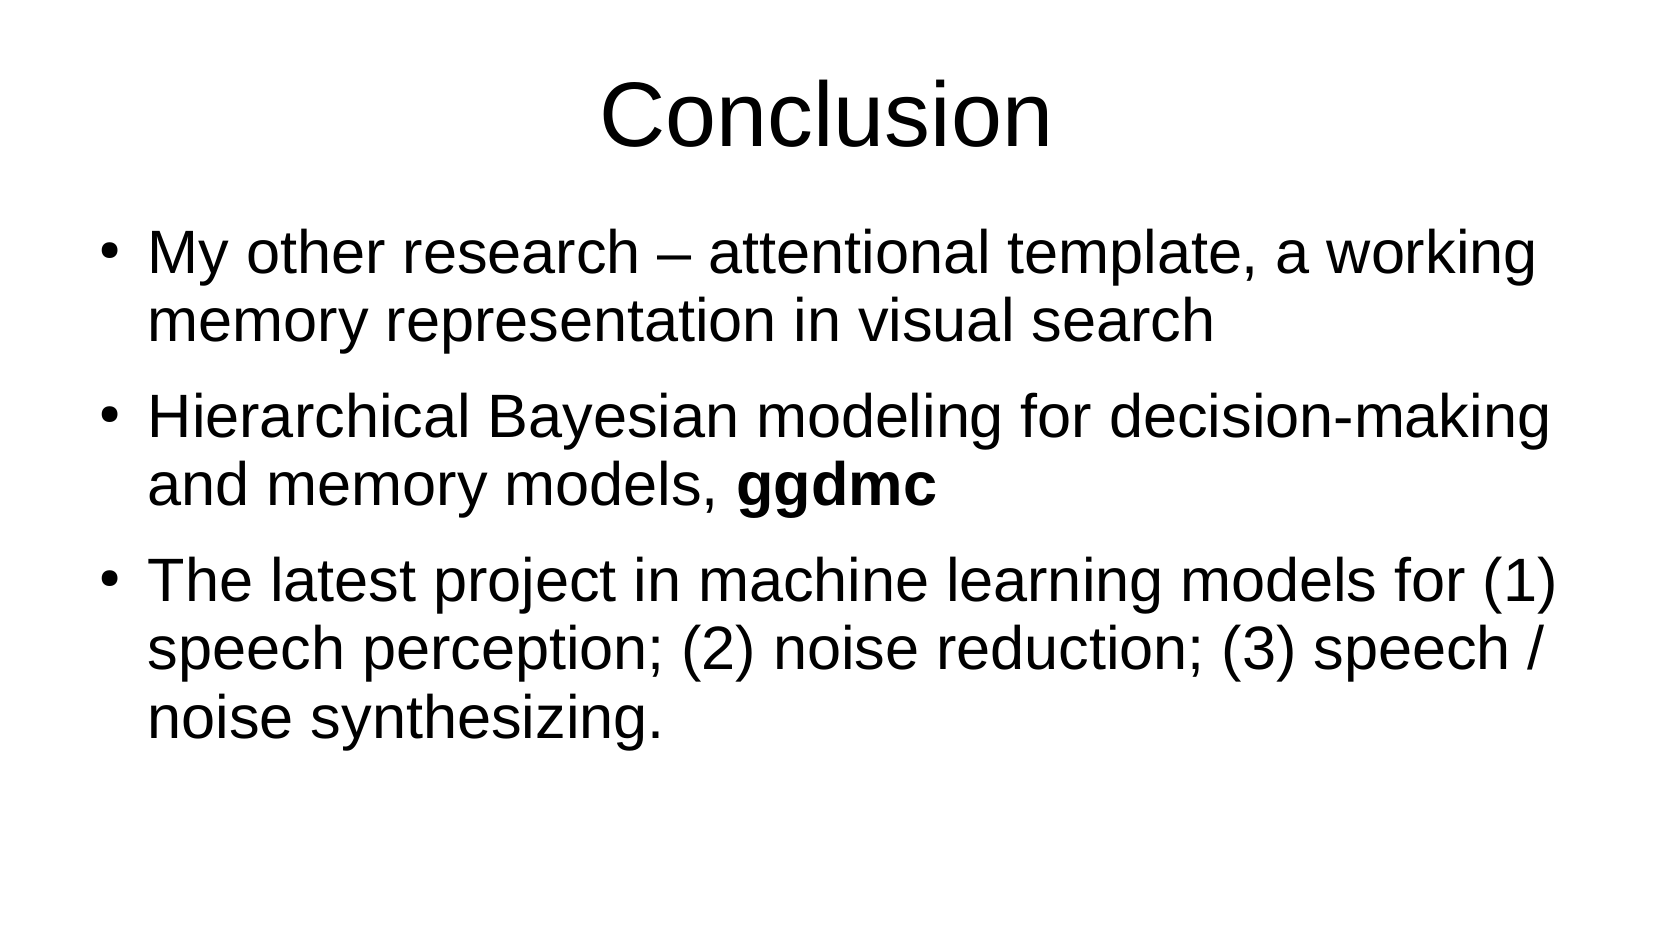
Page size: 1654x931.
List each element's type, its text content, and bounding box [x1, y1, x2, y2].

title Conclusion [82, 37, 1571, 193]
list My other research – attentional template, a working memory representation in visual search Hierarchical Bayesian modeling for decision-making and memory models, ggdmc The latest project in machine learning models for (1) speech perception; (2) noise reduction; (3) speech / noise synthesizing. [82, 217, 1571, 758]
